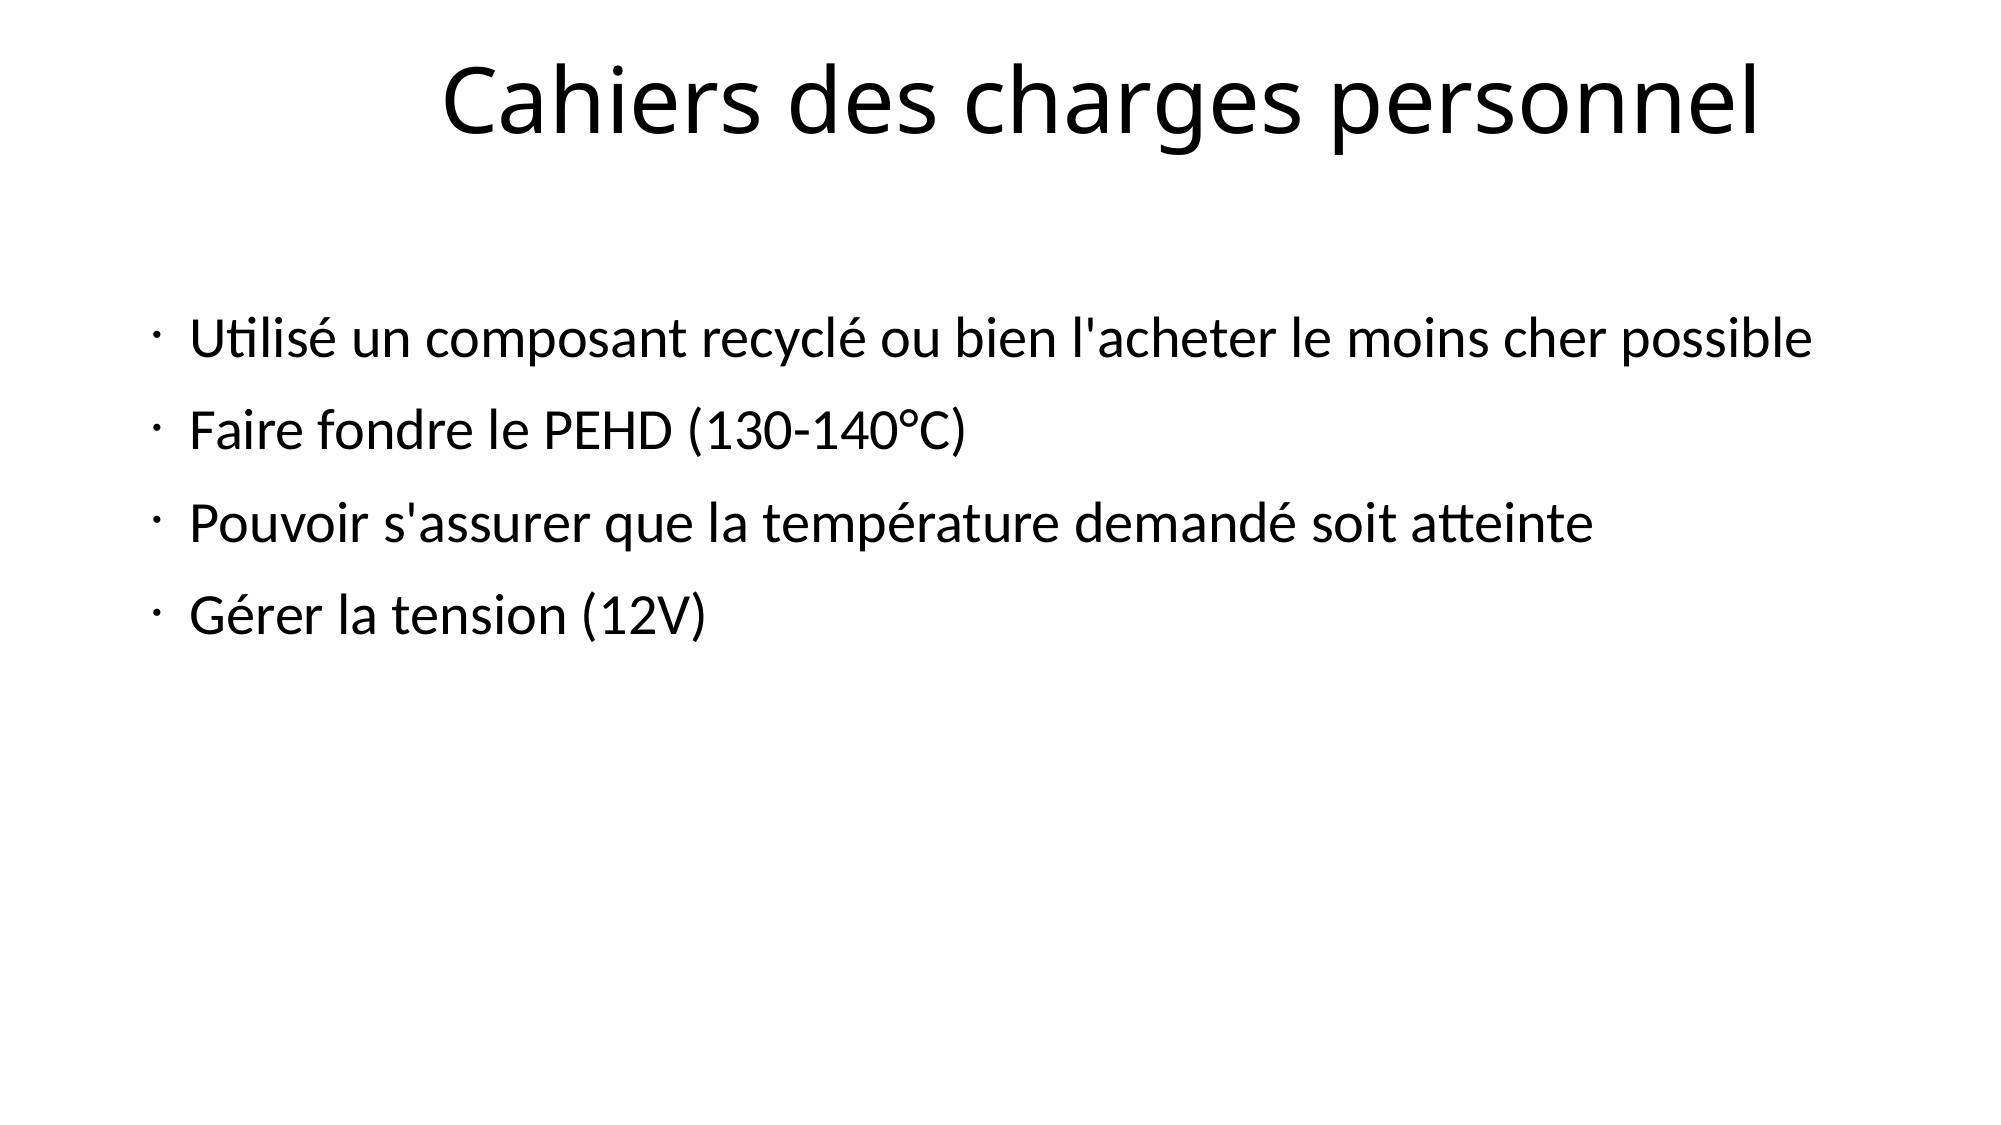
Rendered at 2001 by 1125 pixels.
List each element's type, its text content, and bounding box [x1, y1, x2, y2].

list Utilisé un composant recyclé ou bien l'acheter le moins cher possible Faire fondre le PEHD (130-140°C) Pouvoir s'assurer que la température demandé soit atteinte Gérer la tension (12V) [137, 299, 1863, 1014]
title Cahiers des charges personnel [425, 47, 2000, 265]
